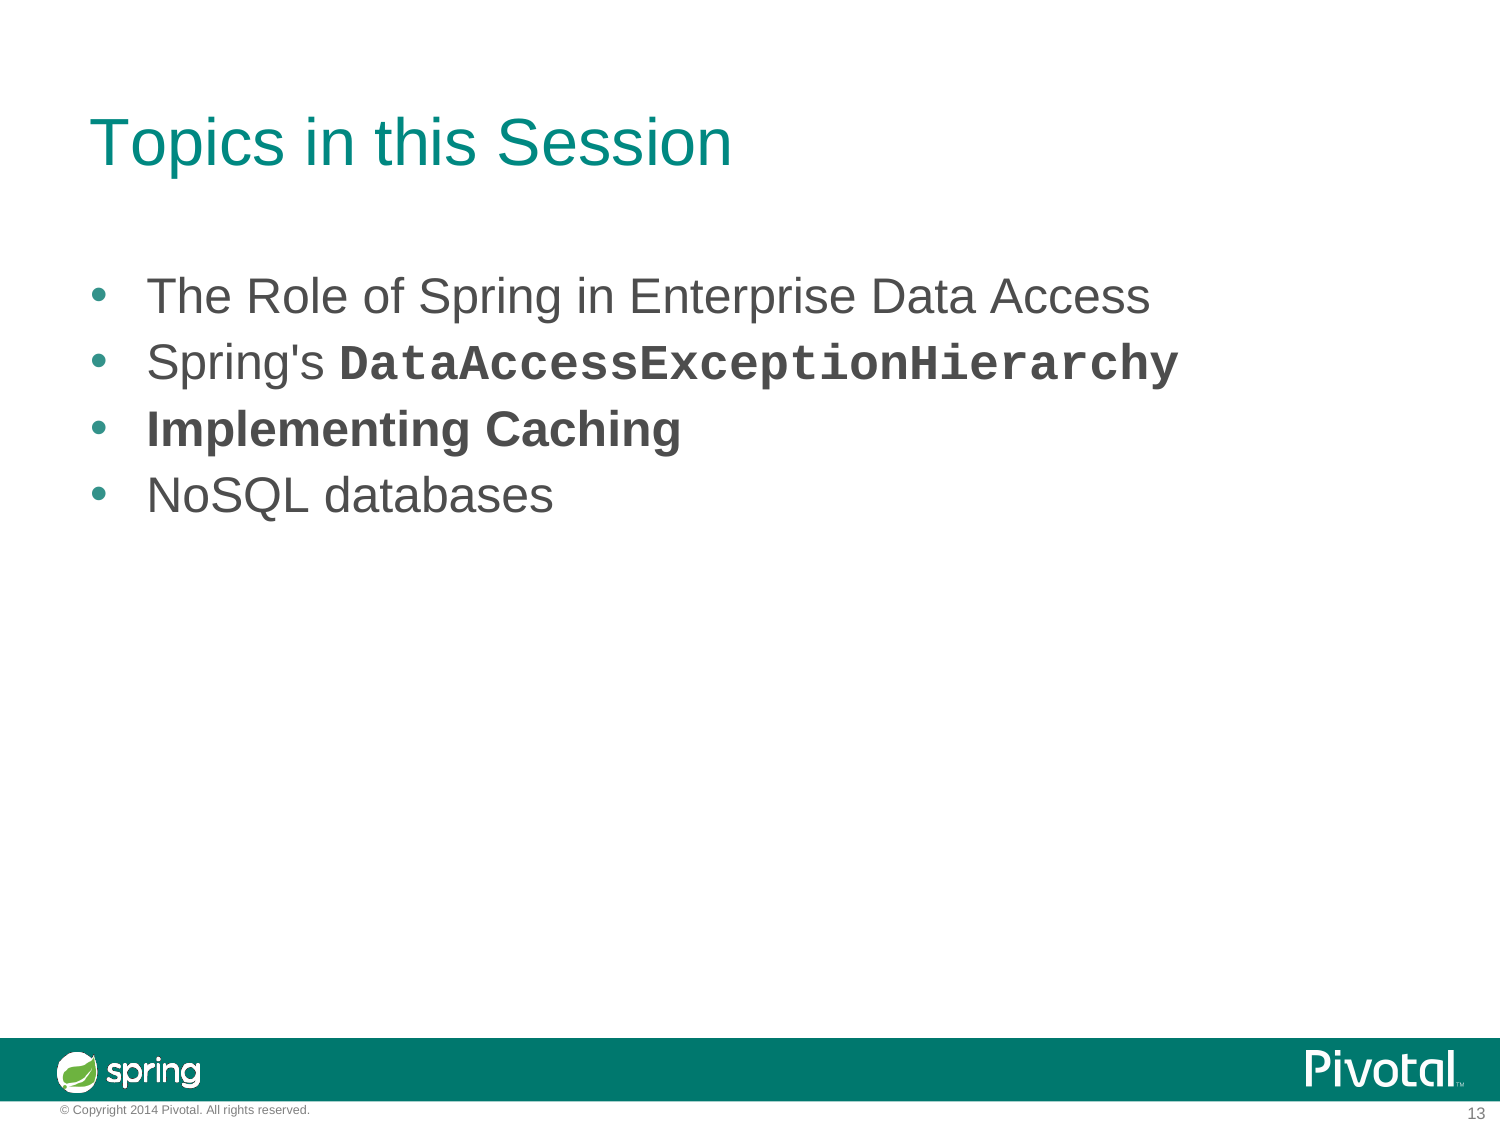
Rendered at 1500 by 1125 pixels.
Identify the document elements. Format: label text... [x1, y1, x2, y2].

list The Role of Spring in Enterprise Data Access Spring's DataAccessExceptionHierarchy Implementing Caching NoSQL databases [75, 262, 1426, 1005]
title Topics in this Session [75, 91, 1426, 187]
picture [1306, 1050, 1464, 1087]
picture [32, 1041, 210, 1103]
